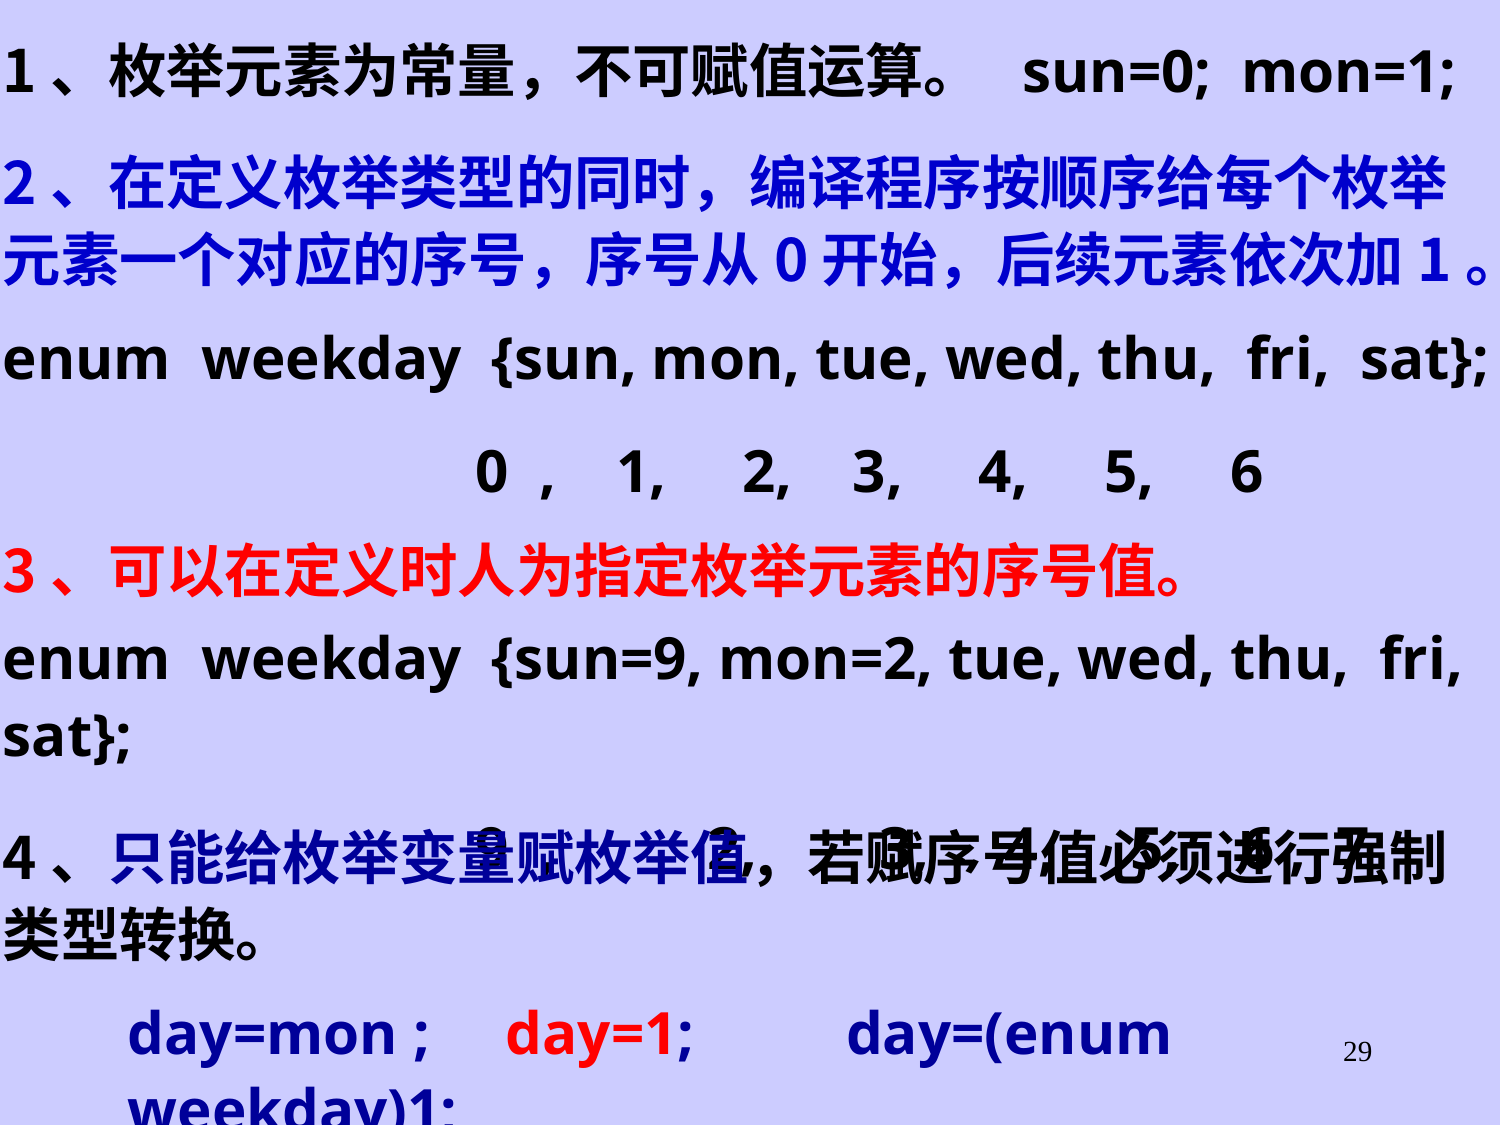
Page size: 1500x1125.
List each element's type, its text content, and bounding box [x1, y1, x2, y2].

text_box 4、只能给枚举变量赋枚举值，若赋序号值必须进行强制类型转换。 [0, 812, 1500, 970]
text_box 3、可以在定义时人为指定枚举元素的序号值。 [0, 525, 1500, 606]
text_box enum weekday {sun=9, mon=2, tue, wed, thu, fri, sat}; 9 , 2, 3, 4, 5, 6 , 7 [0, 612, 1500, 812]
text_box 1、枚举元素为常量，不可赋值运算。 sun=0; mon=1; [0, 24, 1500, 106]
text_box day=mon ; day=1; day=(enum weekday)1; [124, 987, 1500, 1125]
text_box enum weekday {sun, mon, tue, wed, thu, fri, sat}; 0 , 1, 2, 3, 4, 5, 6 [0, 312, 1500, 507]
text_box 2、在定义枚举类型的同时，编译程序按顺序给每个枚举元素一个对应的序号，序号从0开始，后续元素依次加1。 [0, 137, 1500, 295]
